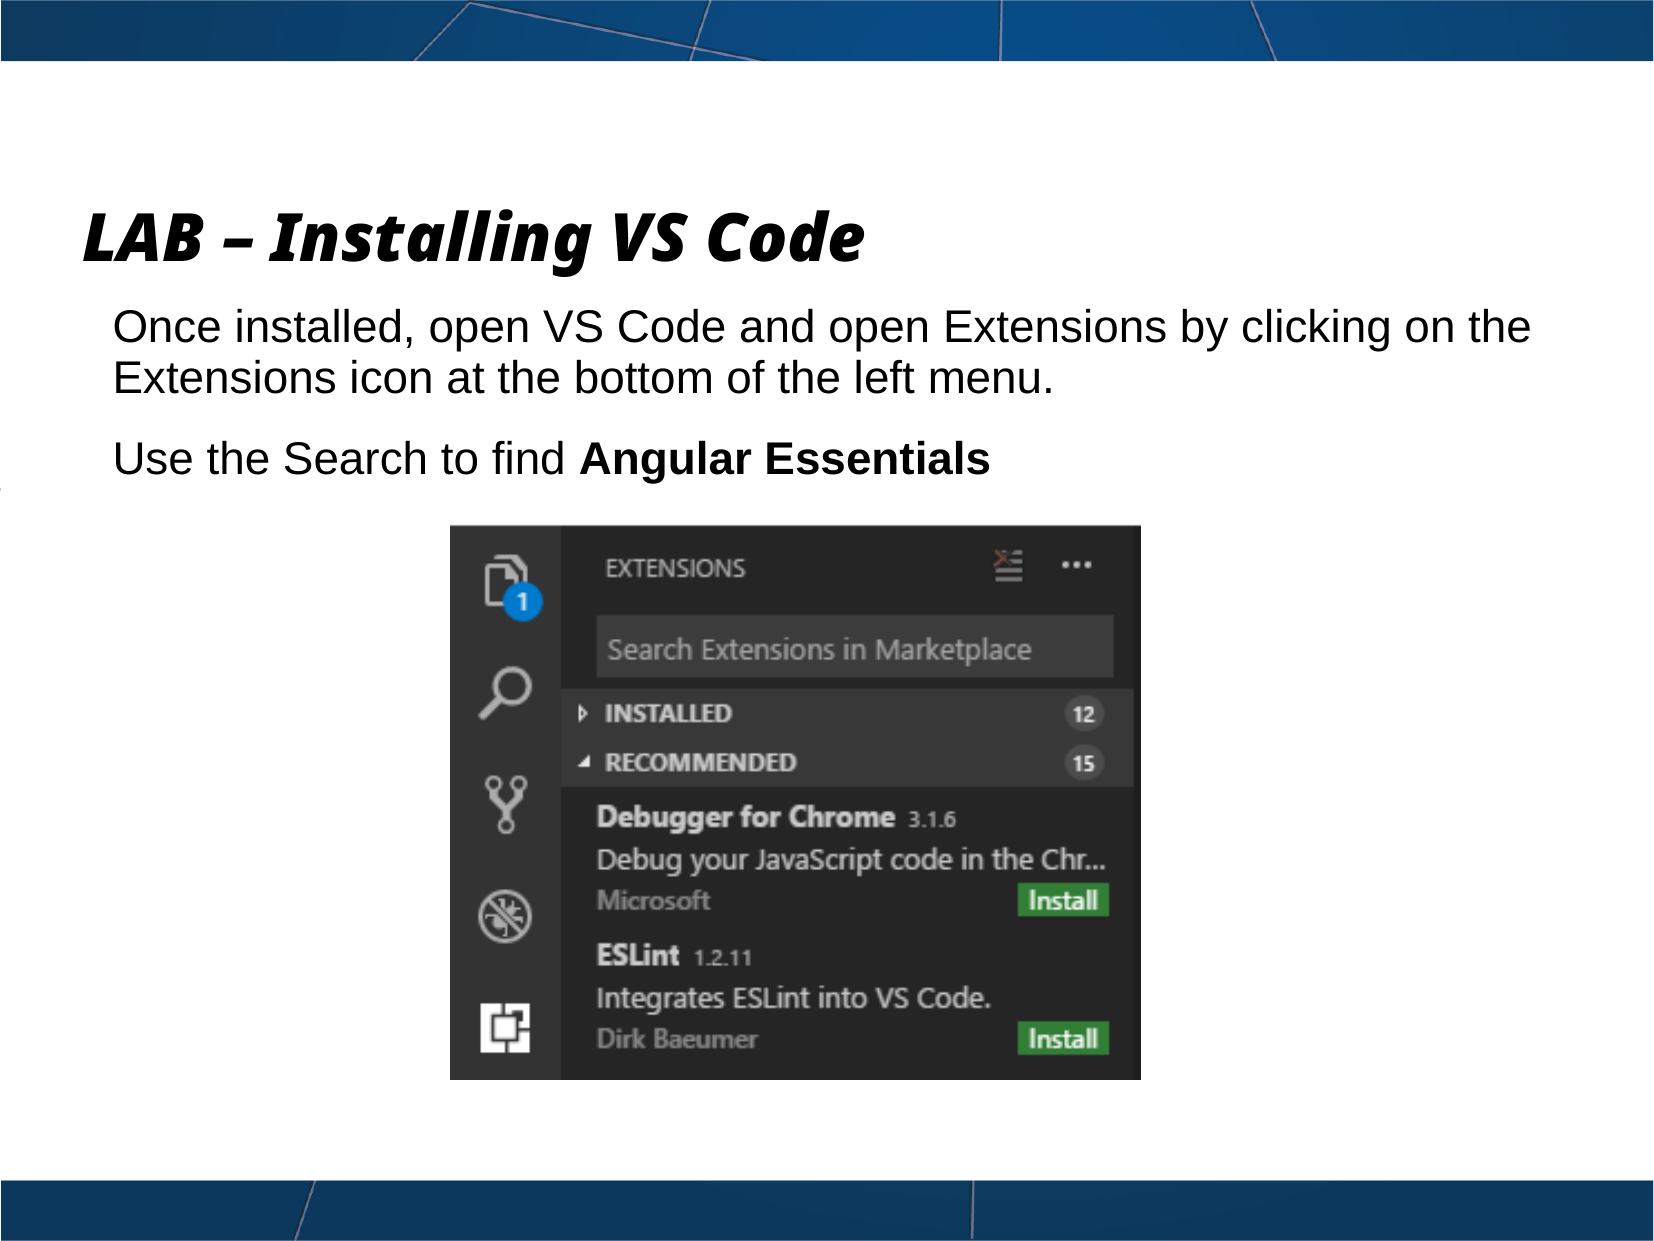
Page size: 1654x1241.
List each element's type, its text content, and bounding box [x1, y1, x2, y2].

title LAB – Installing VS Code [82, 139, 1571, 332]
list Once installed, open VS Code and open Extensions by clicking on the Extensions icon at the bottom of the left menu. Use the Search to find Angular Essentials [112, 300, 1576, 526]
picture [0, 0, 1654, 1241]
